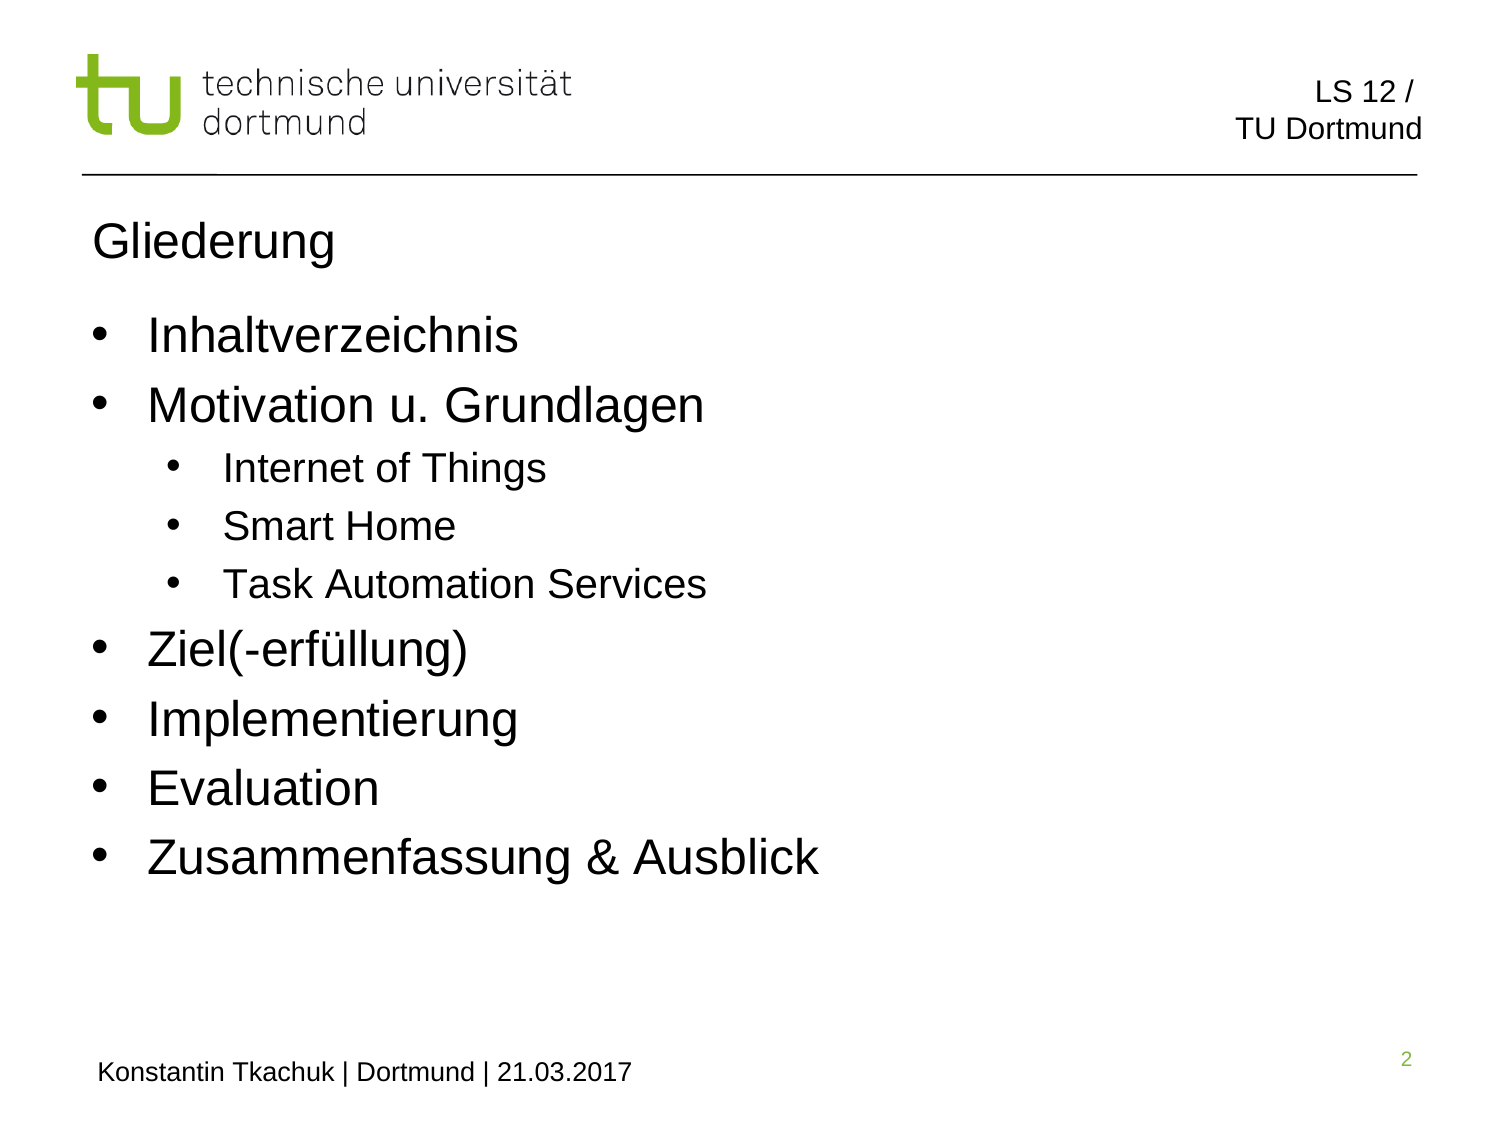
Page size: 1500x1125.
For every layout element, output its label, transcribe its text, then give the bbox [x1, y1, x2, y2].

list Inhaltverzeichnis Motivation u. Grundlagen Internet of Things Smart Home Task Automation Services Ziel(-erfüllung) Implementierung Evaluation Zusammenfassung & Ausblick [76, 295, 1410, 956]
title Gliederung [77, 183, 1411, 295]
picture [76, 54, 573, 145]
text_box Konstantin Tkachuk | Dortmund | 21.03.2017 [82, 1046, 733, 1083]
